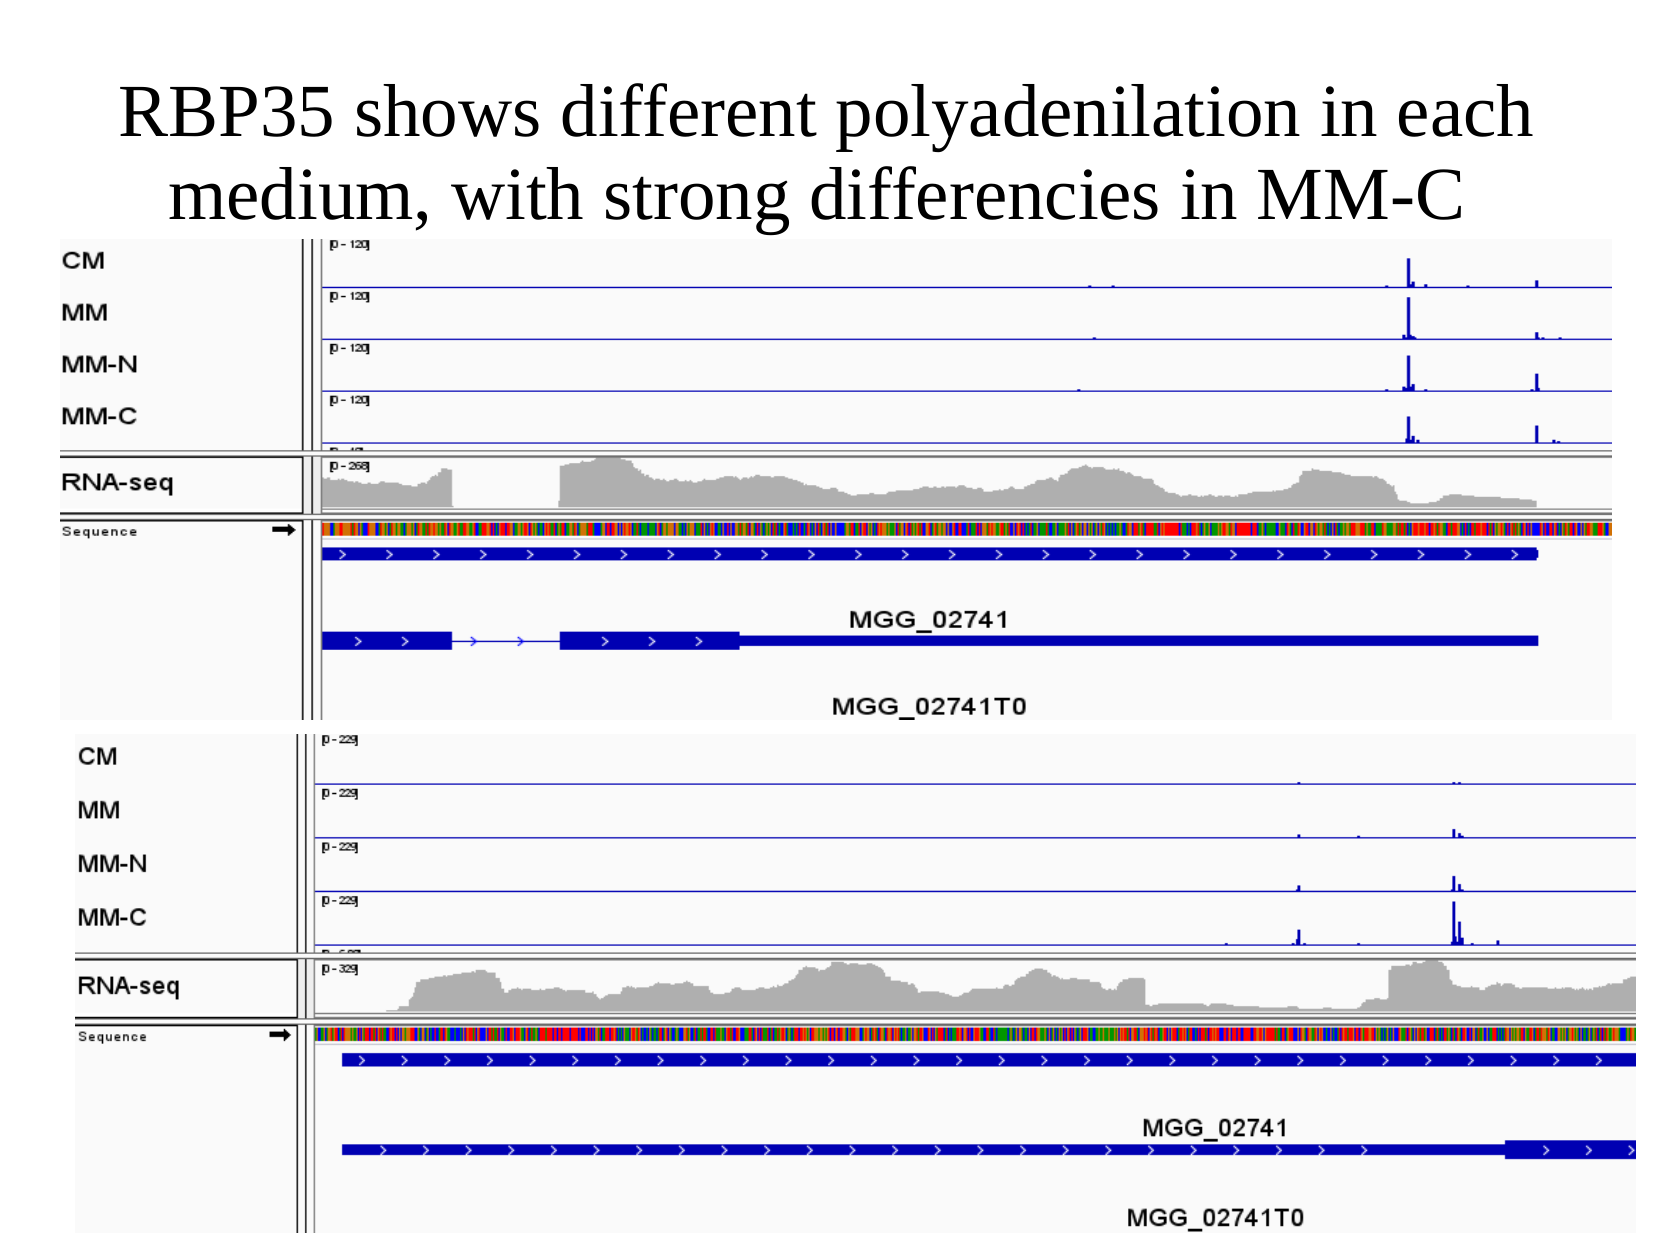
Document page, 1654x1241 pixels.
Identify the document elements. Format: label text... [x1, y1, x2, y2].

picture [75, 734, 1636, 1233]
picture [60, 239, 1612, 721]
title RBP35 shows different polyadenilation in each medium, with strong differencies in MM-C [82, 49, 1571, 239]
